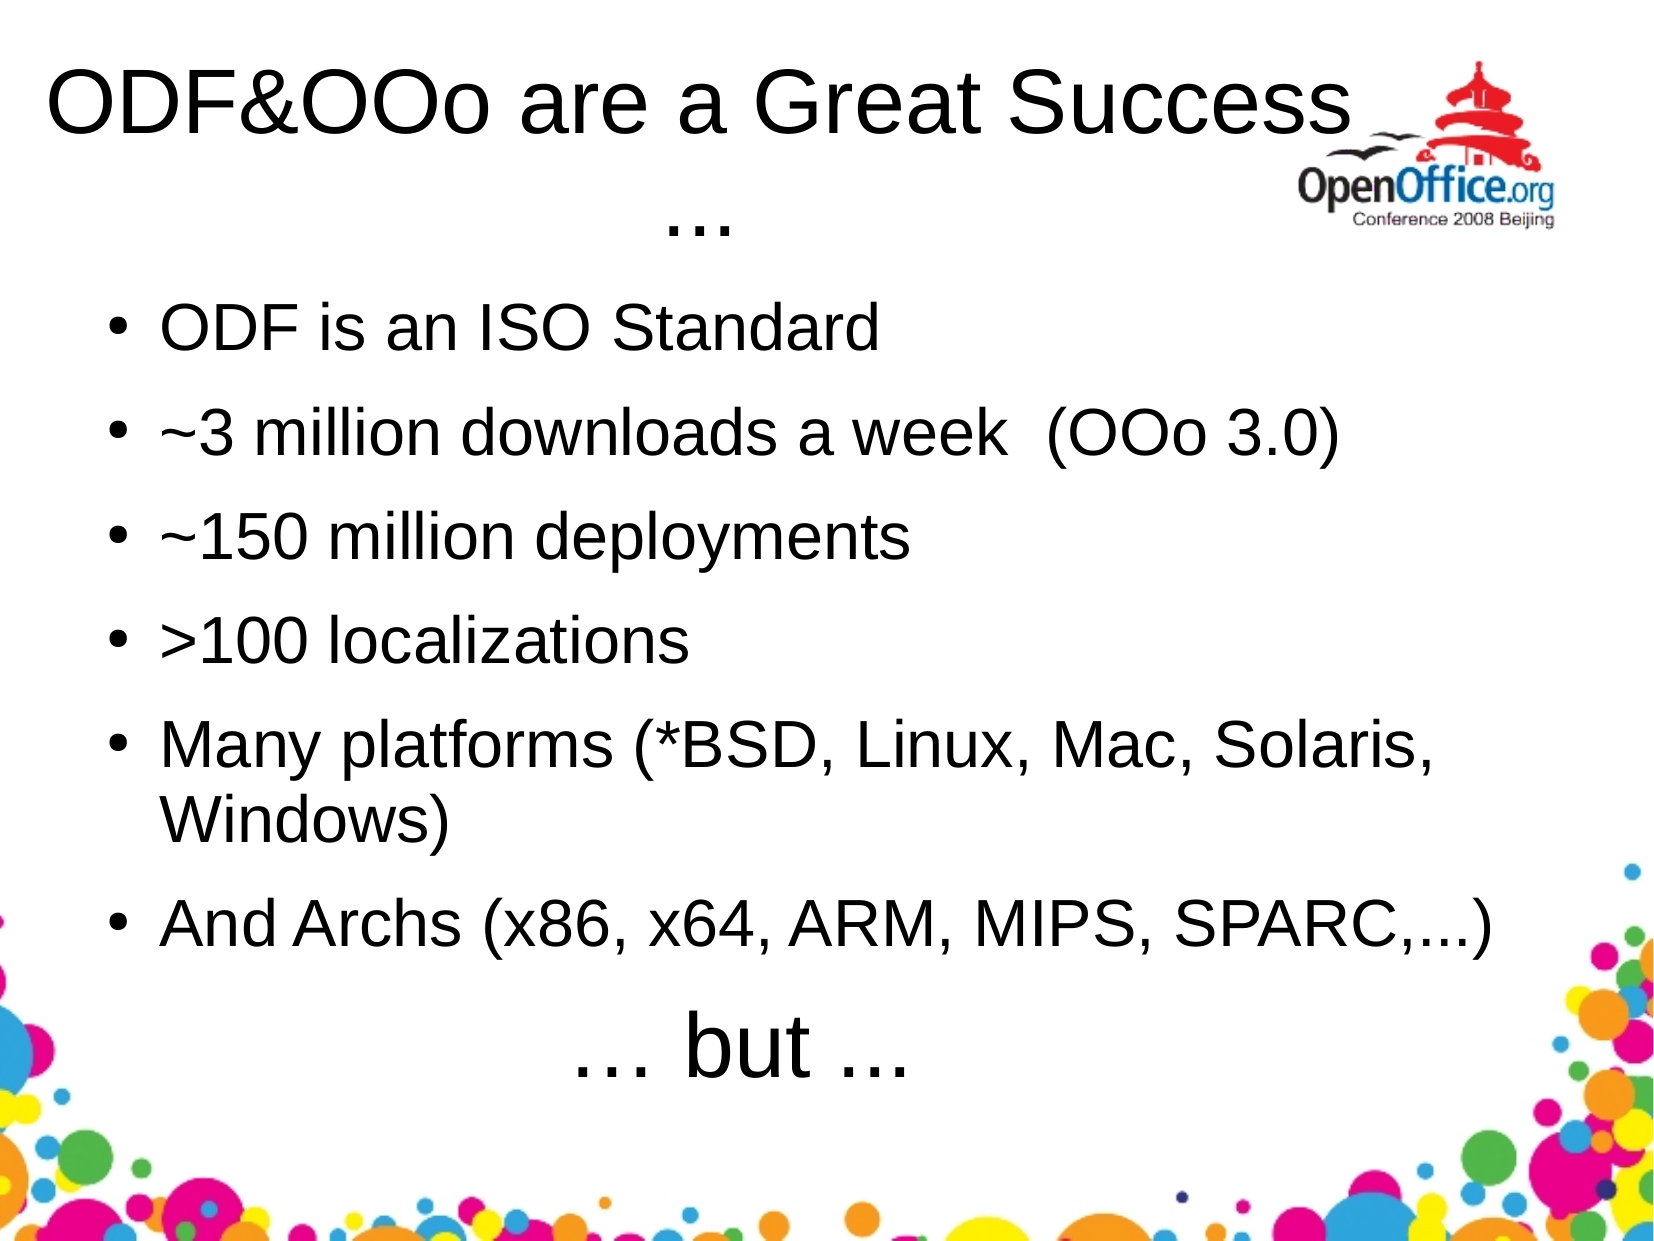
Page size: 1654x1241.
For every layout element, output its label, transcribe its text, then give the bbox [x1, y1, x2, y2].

picture [1364, 51, 1569, 250]
picture [0, 810, 1654, 1241]
list ODF is an ISO Standard ~3 million downloads a week (OOo 3.0) ~150 million deployments >100 localizations Many platforms (*BSD, Linux, Mac, Solaris, Windows) And Archs (x86, x64, ARM, MIPS, SPARC,...) [88, 290, 1577, 960]
title … but ... [152, 942, 1328, 1150]
title ODF&OOo are a Great Success ... [36, 49, 1364, 257]
